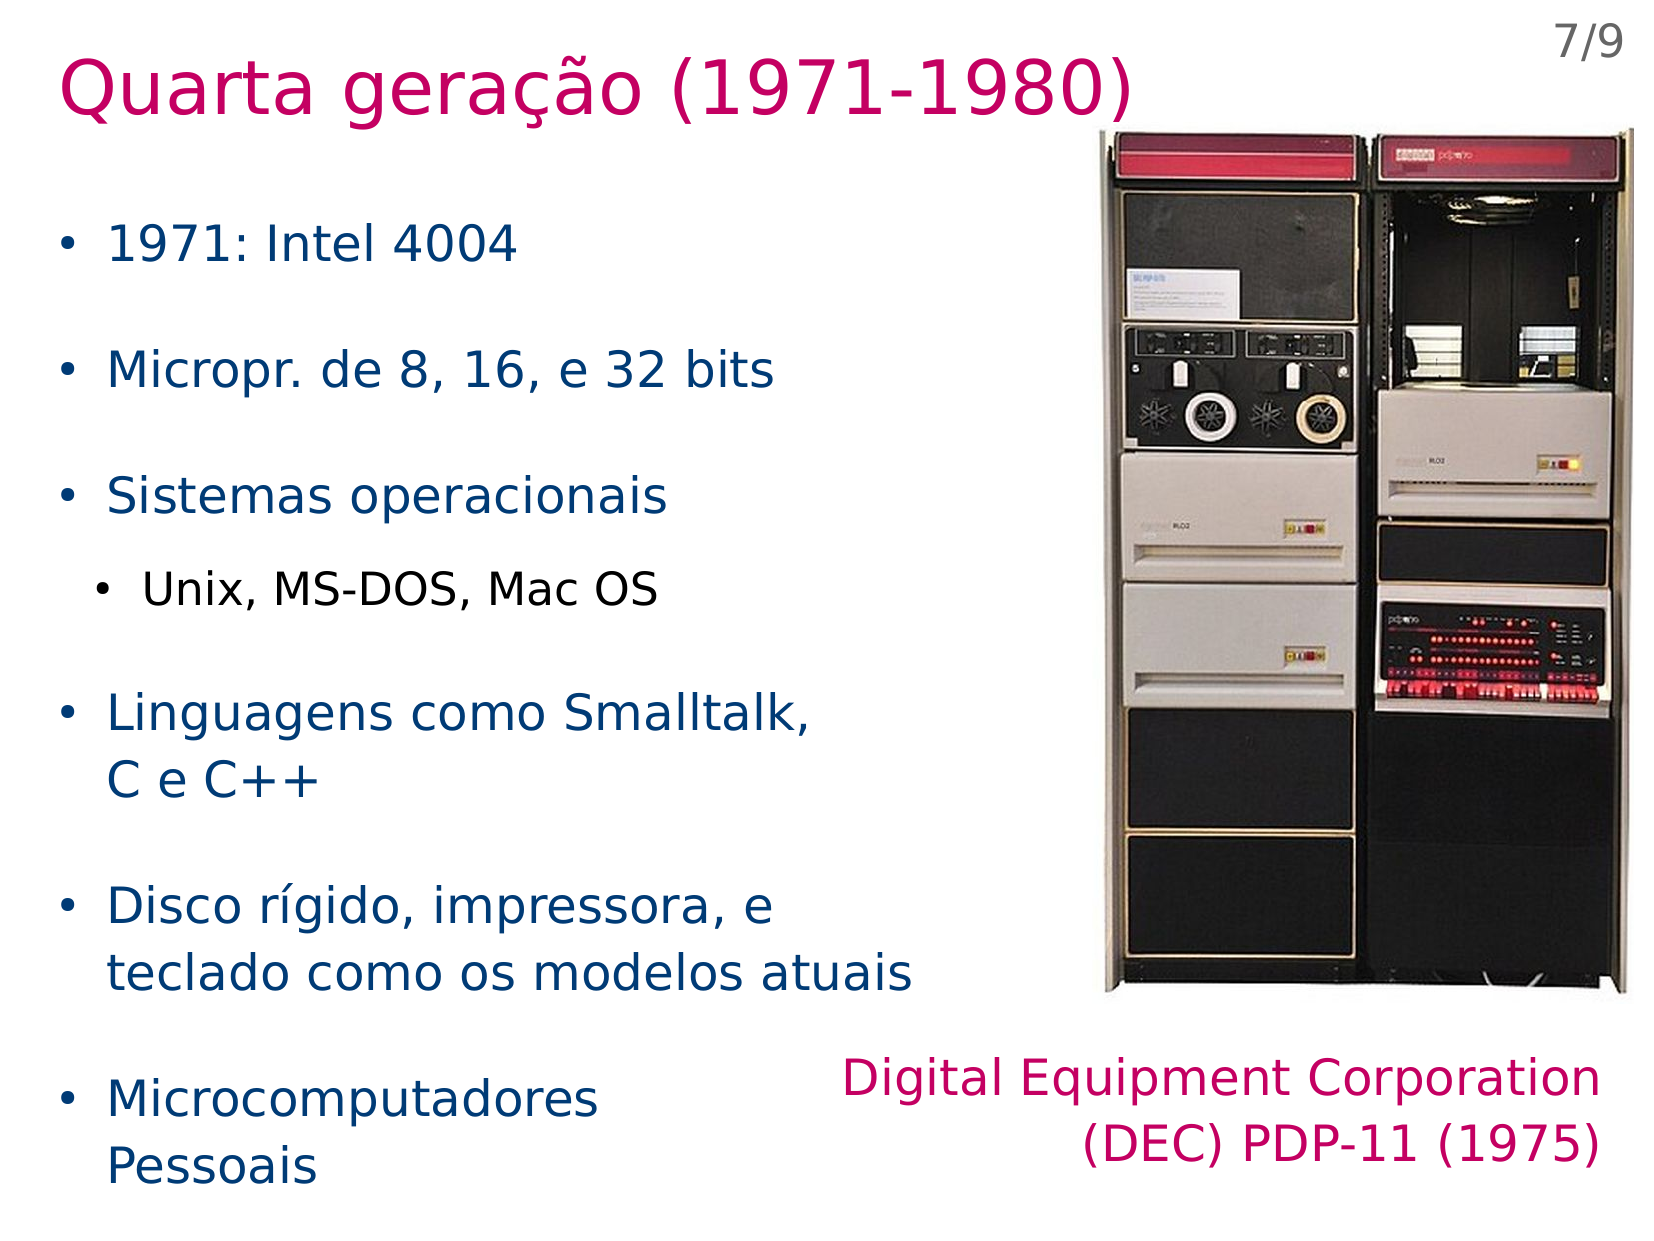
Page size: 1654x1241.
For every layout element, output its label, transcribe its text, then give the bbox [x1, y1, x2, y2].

text_box Digital Equipment Corporation (DEC) PDP-11 (1975) [826, 1032, 1625, 1182]
list 1971: Intel 4004 Micropr. de 8, 16, e 32 bits Sistemas operacionais Unix, MS-DOS, Mac OS Linguagens como Smalltalk, C e C++ Disco rígido, impressora, e teclado como os modelos atuais Microcomputadores Pessoais [59, 206, 1625, 1211]
title Quarta geração (1971-1980) [59, 29, 1625, 148]
picture [1092, 122, 1634, 1004]
